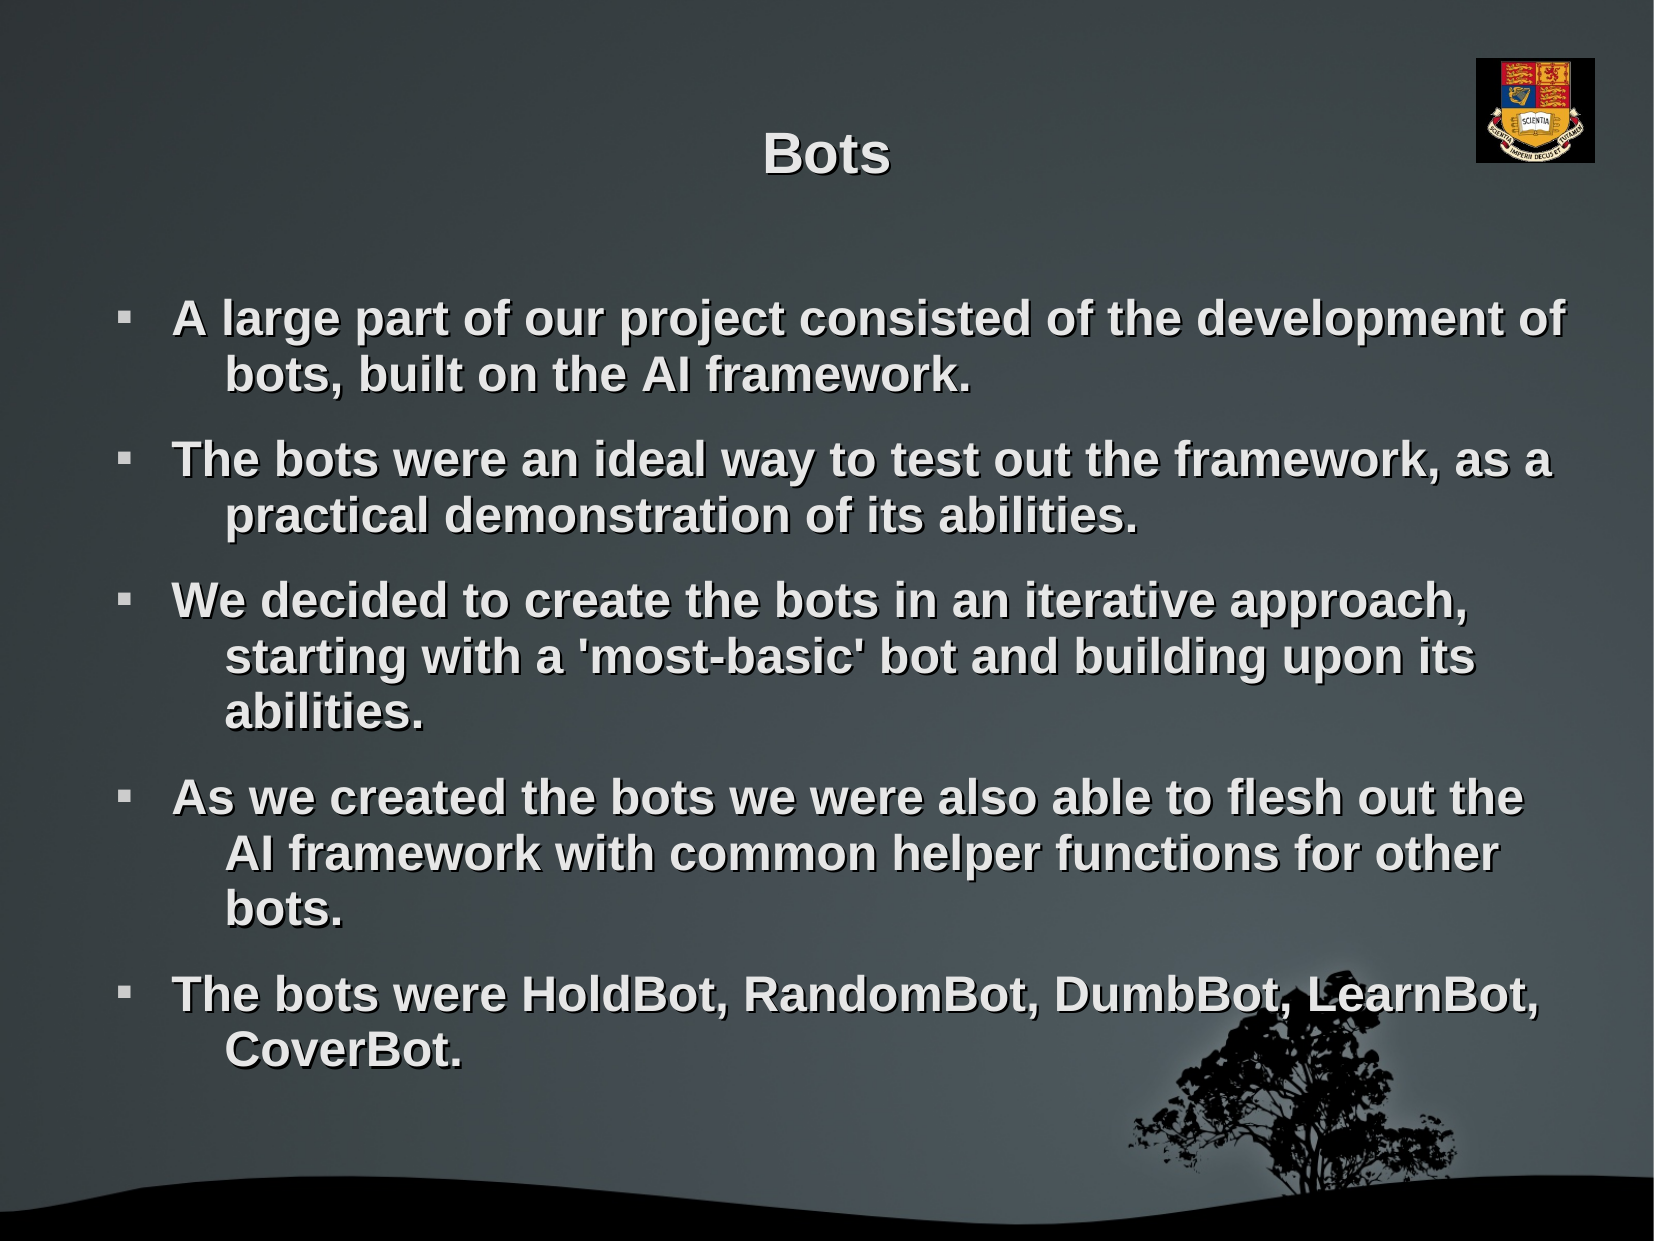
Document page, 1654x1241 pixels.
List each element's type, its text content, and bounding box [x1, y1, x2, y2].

list A large part of our project consisted of the development of bots, built on the AI framework. The bots were an ideal way to test out the framework, as a practical demonstration of its abilities. We decided to create the bots in an iterative approach, starting with a 'most-basic' bot and building upon its abilities. As we created the bots we were also able to flesh out the AI framework with common helper functions for other bots. The bots were HoldBot, RandomBot, DumbBot, LearnBot, CoverBot. [82, 290, 1571, 1109]
title Bots [82, 49, 1571, 257]
picture [0, 0, 1654, 1241]
